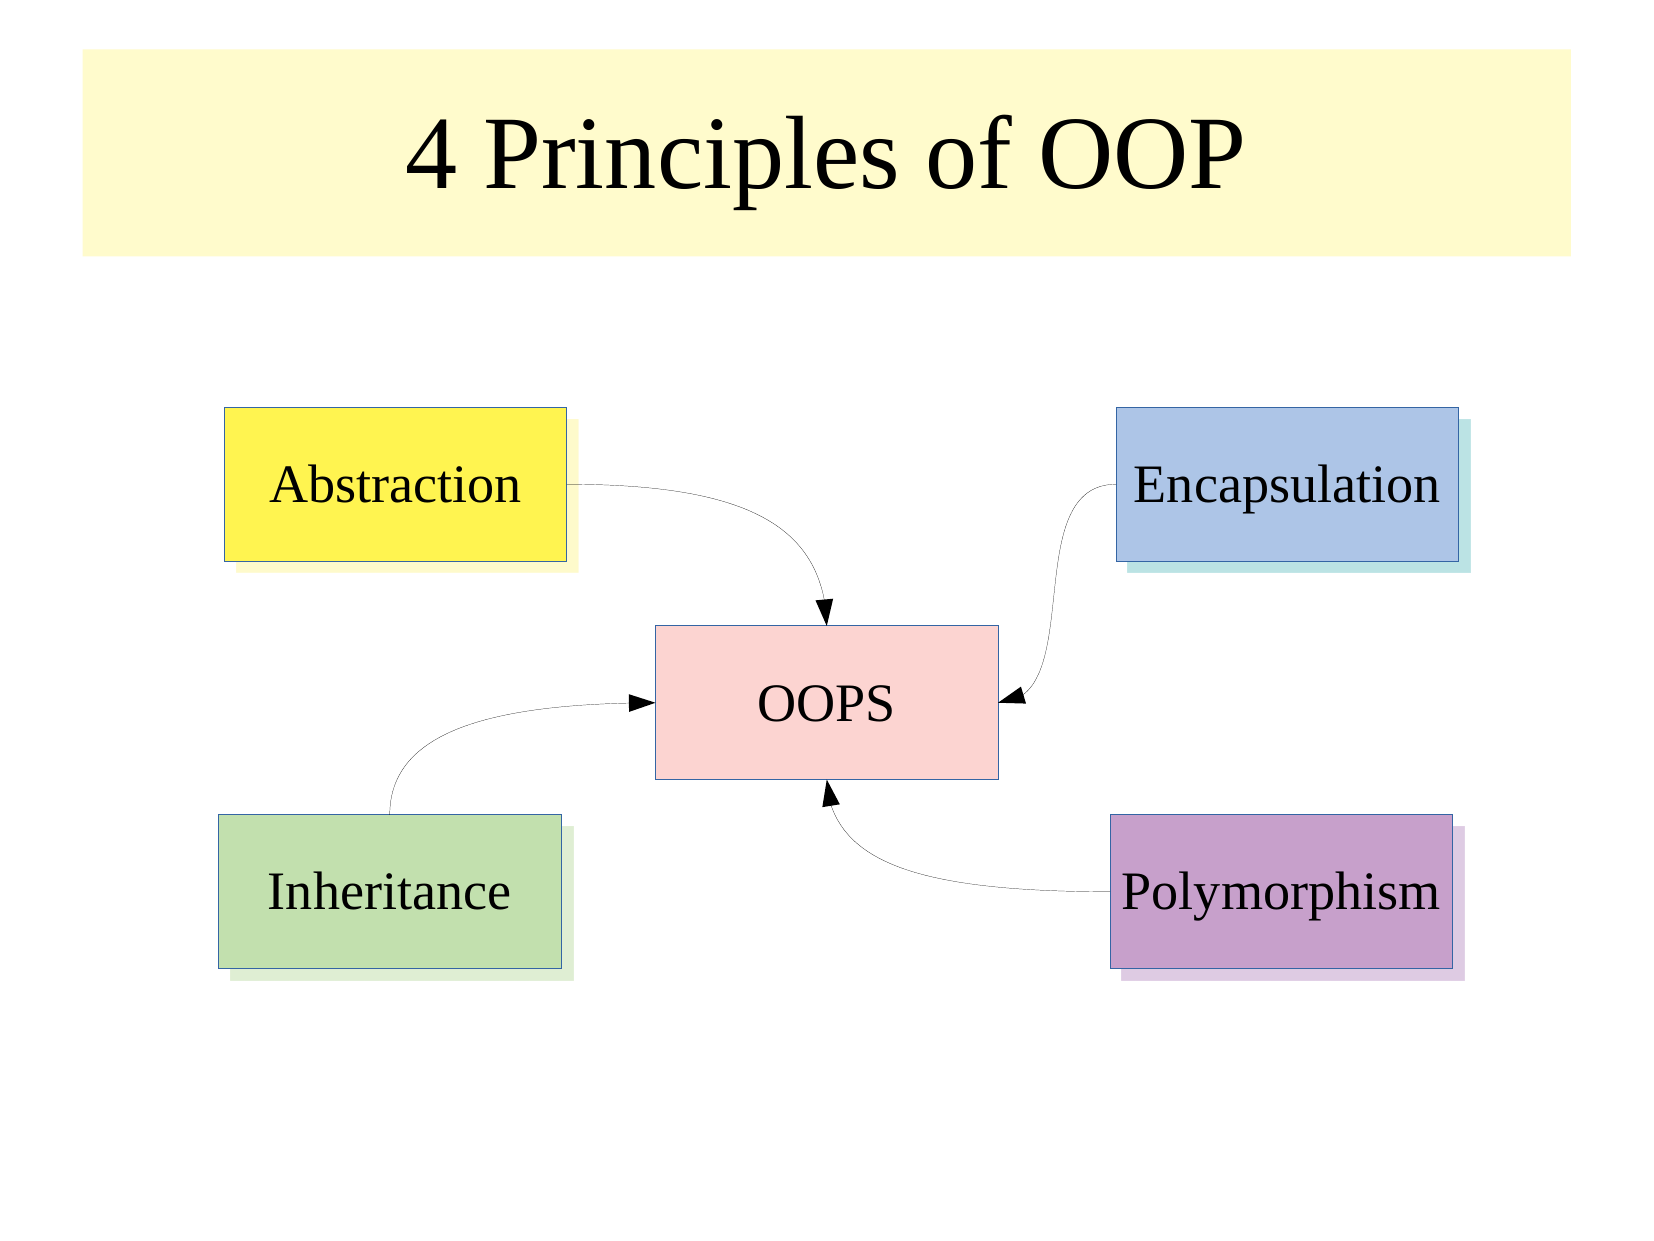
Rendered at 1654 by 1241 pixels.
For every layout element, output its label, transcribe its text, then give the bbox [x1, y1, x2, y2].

text_box Inheritance [218, 814, 562, 969]
text_box Polymorphism [1110, 814, 1453, 969]
title 4 Principles of OOP [82, 49, 1571, 257]
text_box Abstraction [224, 407, 567, 562]
text_box OOPS [655, 625, 999, 780]
text_box Encapsulation [1116, 407, 1459, 562]
